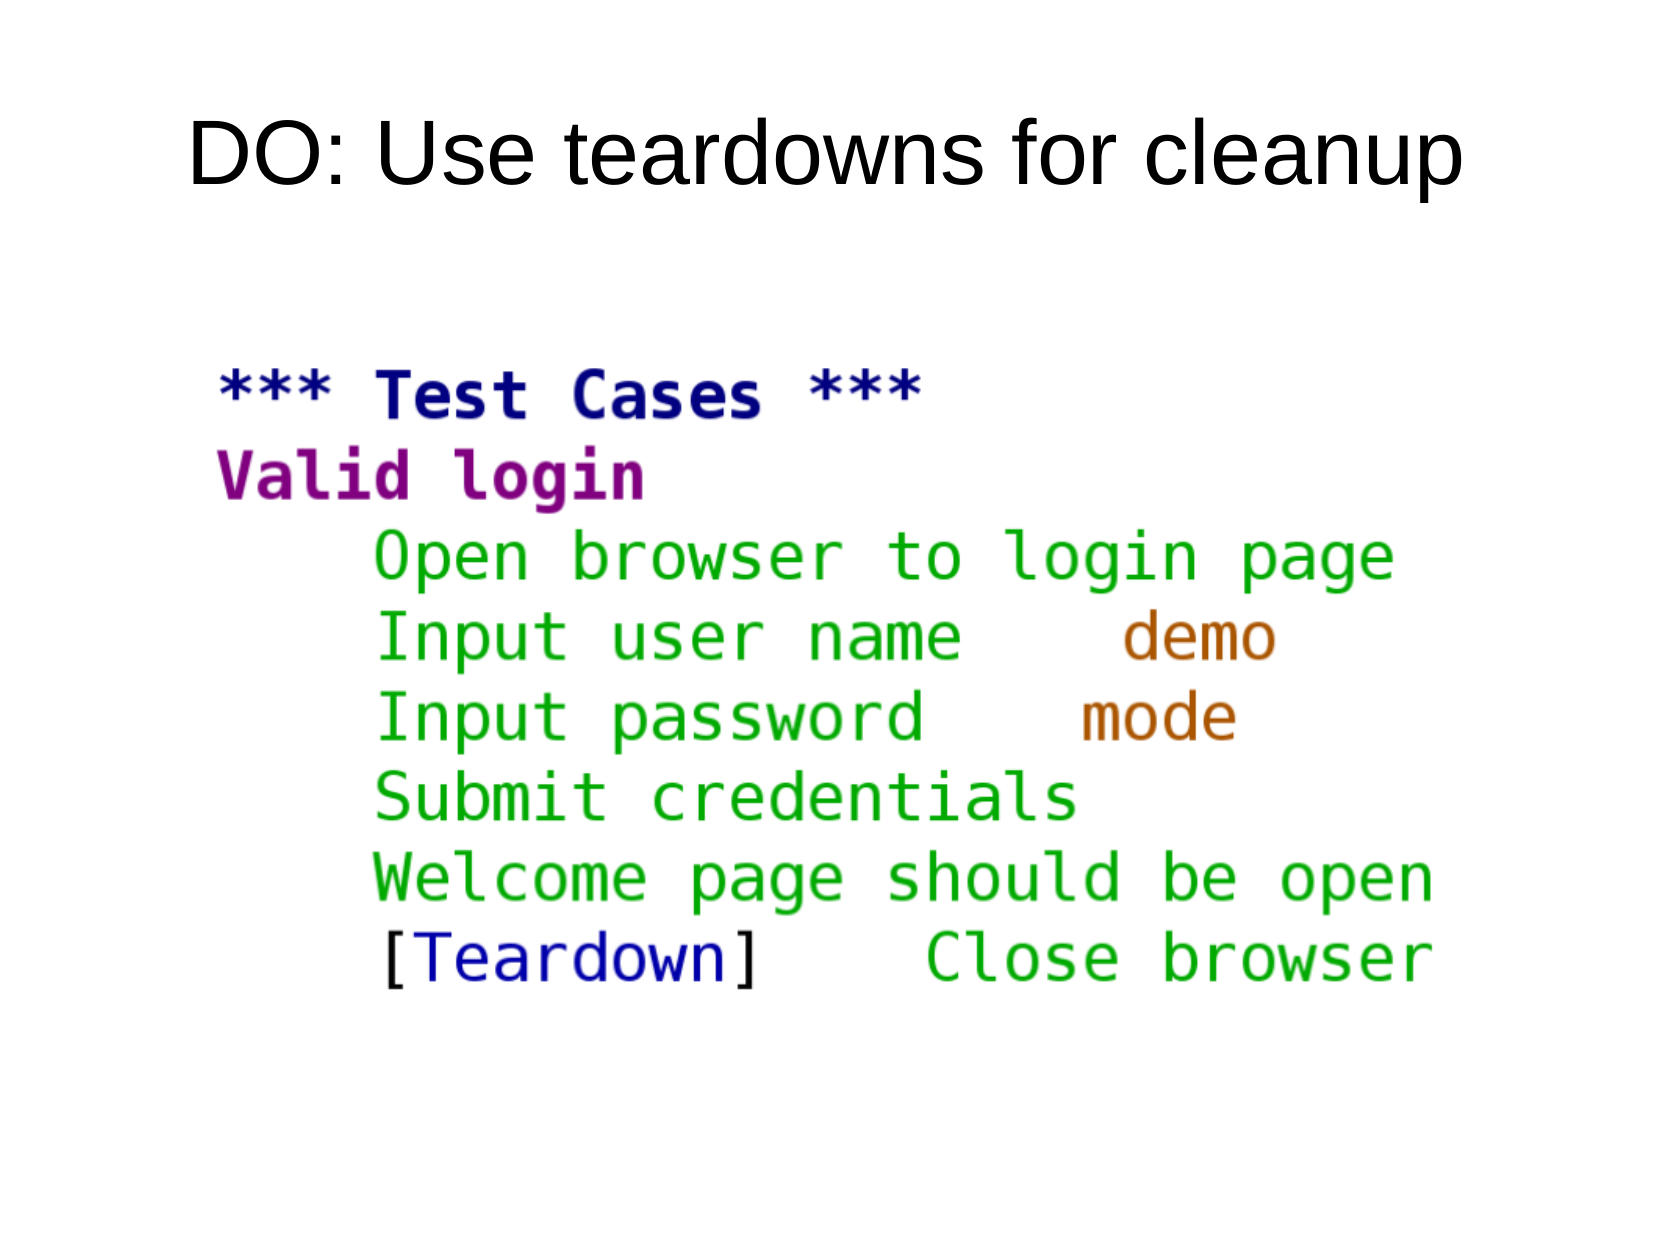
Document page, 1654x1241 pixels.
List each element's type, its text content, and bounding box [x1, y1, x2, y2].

title DO: Use teardowns for cleanup [82, 49, 1571, 257]
picture [200, 342, 1451, 1016]
